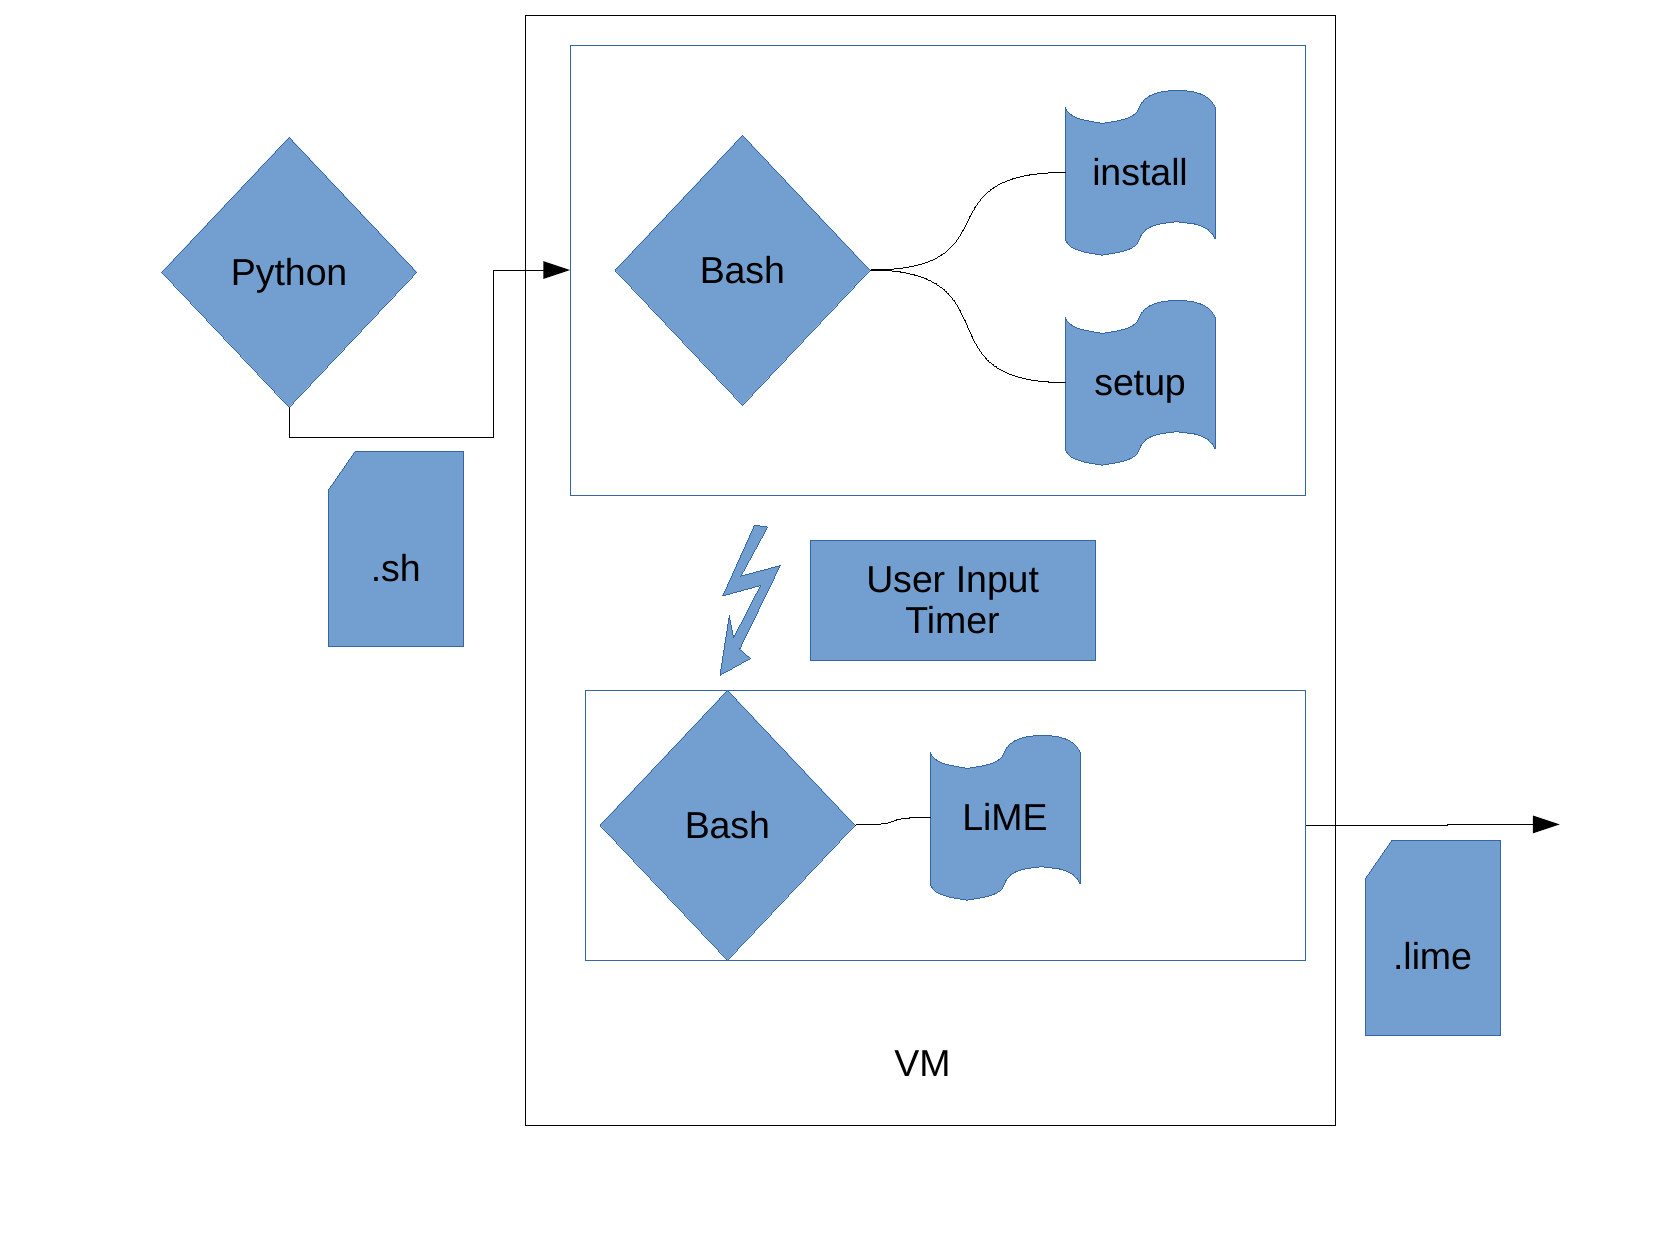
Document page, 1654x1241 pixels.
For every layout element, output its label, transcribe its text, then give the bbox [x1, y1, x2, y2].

text_box VM [720, 1035, 1126, 1092]
text_box .lime [1365, 840, 1501, 1036]
text_box Bash [600, 691, 856, 960]
text_box [720, 525, 781, 676]
text_box Bash [615, 135, 871, 406]
text_box setup [1065, 300, 1216, 466]
text_box .sh [328, 451, 464, 647]
text_box User Input Timer [810, 540, 1096, 661]
text_box Python [161, 137, 417, 407]
text_box LiME [930, 735, 1081, 901]
text_box install [1065, 90, 1216, 256]
